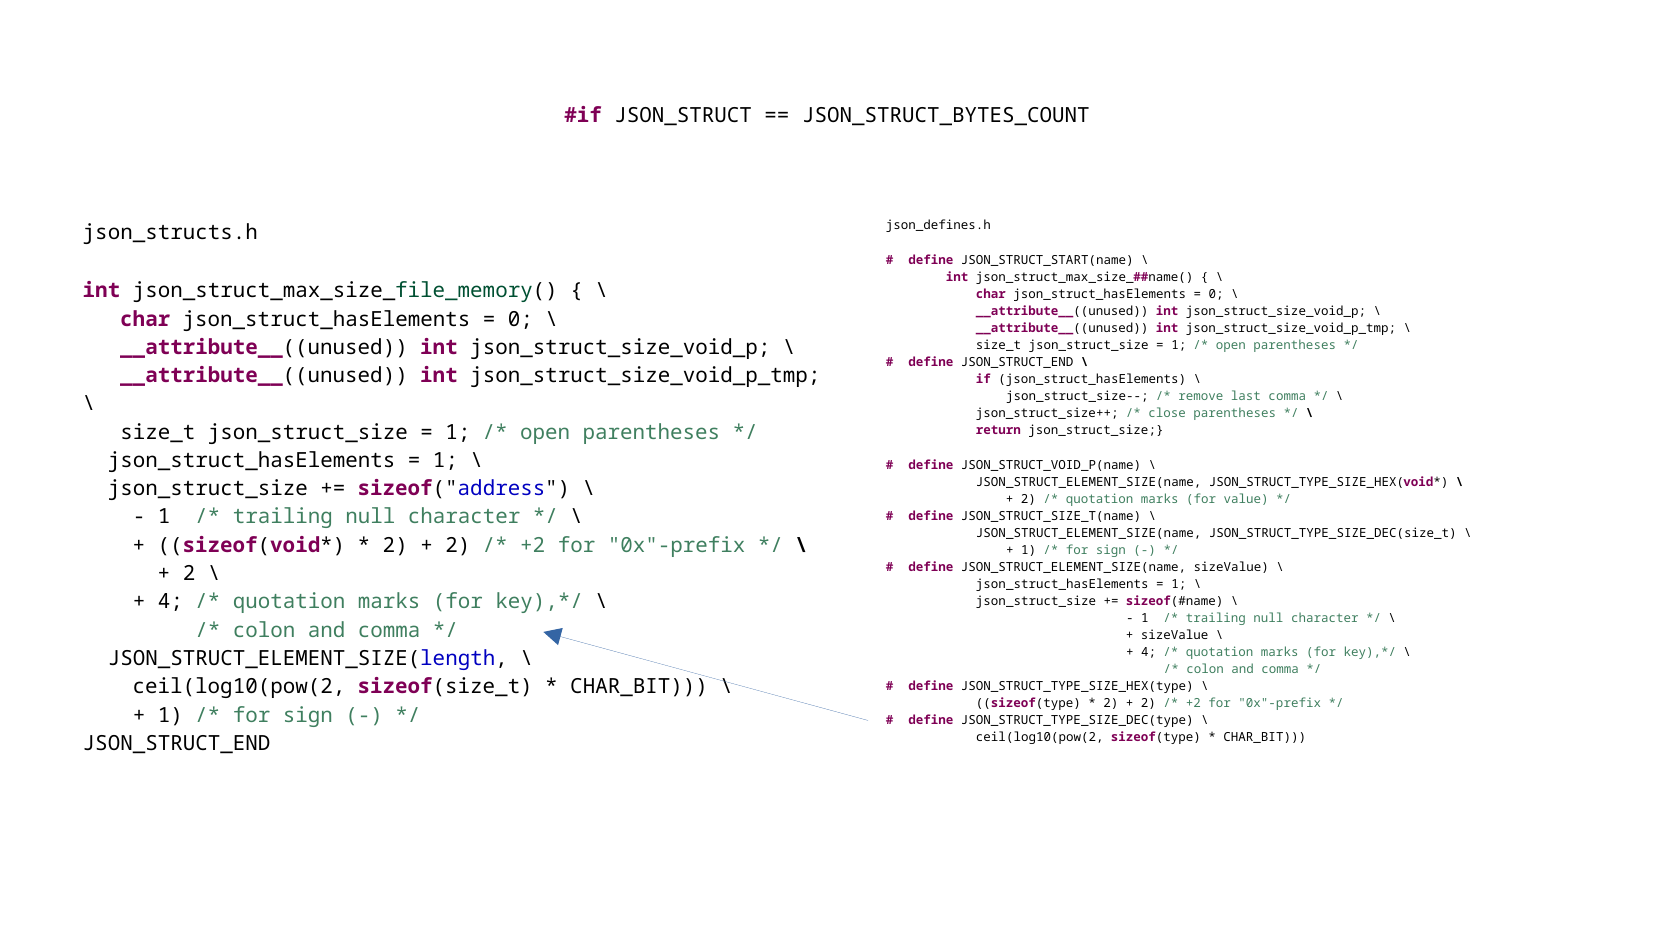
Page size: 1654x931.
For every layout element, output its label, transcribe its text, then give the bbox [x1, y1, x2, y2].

title #if JSON_STRUCT == JSON_STRUCT_BYTES_COUNT [82, 37, 1571, 193]
list json_structs.h int json_struct_max_size_file_memory() { \ char json_struct_hasElements = 0; \ __attribute__((unused)) int json_struct_size_void_p; \ __attribute__((unused)) int json_struct_size_void_p_tmp; \ size_t json_struct_size = 1; /* open parentheses */ json_struct_hasElements = 1; \ json_struct_size += sizeof("address") \ - 1 /* trailing null character */ \ + ((sizeof(void*) * 2) + 2) /* +2 for "0x"-prefix */ \ + 2 \ + 4; /* quotation marks (for key),*/ \ /* colon and comma */ JSON_STRUCT_ELEMENT_SIZE(length, \ ceil(log10(pow(2, sizeof(size_t) * CHAR_BIT))) \ + 1) /* for sign (-) */ JSON_STRUCT_END [82, 217, 827, 758]
list json_defines.h # define JSON_STRUCT_START(name) \ int json_struct_max_size_##name() { \ char json_struct_hasElements = 0; \ __attribute__((unused)) int json_struct_size_void_p; \ __attribute__((unused)) int json_struct_size_void_p_tmp; \ size_t json_struct_size = 1; /* open parentheses */ # define JSON_STRUCT_END \ if (json_struct_hasElements) \ json_struct_size--; /* remove last comma */ \ json_struct_size++; /* close parentheses */ \ return json_struct_size;} # define JSON_STRUCT_VOID_P(name) \ JSON_STRUCT_ELEMENT_SIZE(name, JSON_STRUCT_TYPE_SIZE_HEX(void*) \ + 2) /* quotation marks (for value) */ # define JSON_STRUCT_SIZE_T(name) \ JSON_STRUCT_ELEMENT_SIZE(name, JSON_STRUCT_TYPE_SIZE_DEC(size_t) \ + 1) /* for sign (-) */ # define JSON_STRUCT_ELEMENT_SIZE(name, sizeValue) \ json_struct_hasElements = 1; \ json_struct_size += sizeof(#name) \ - 1 /* trailing null character */ \ + sizeValue \ + 4; /* quotation marks (for key),*/ \ /* colon and comma */ # define JSON_STRUCT_TYPE_SIZE_HEX(type) \ ((sizeof(type) * 2) + 2) /* +2 for "0x"-prefix */ # define JSON_STRUCT_TYPE_SIZE_DEC(type) \ ceil(log10(pow(2, sizeof(type) * CHAR_BIT))) [885, 216, 1571, 756]
